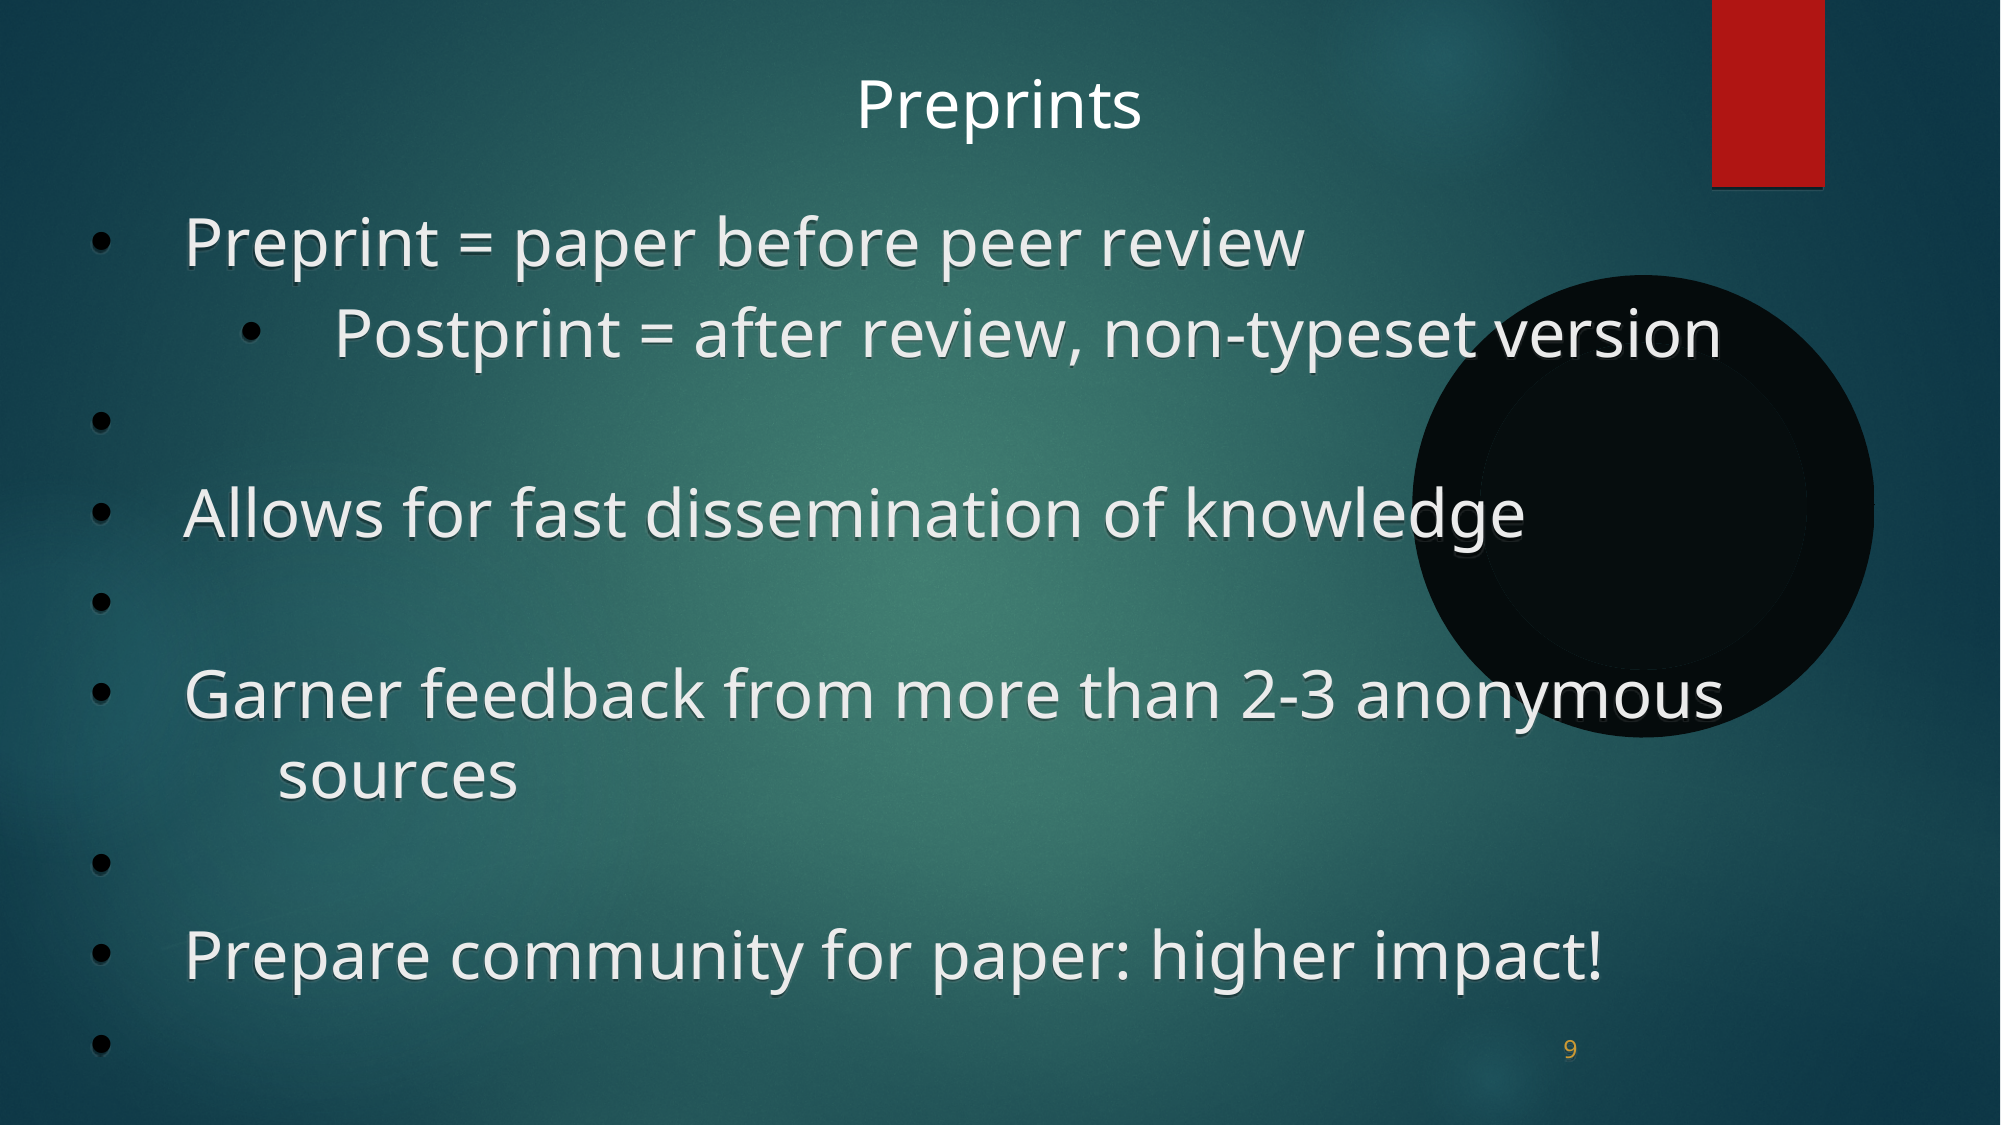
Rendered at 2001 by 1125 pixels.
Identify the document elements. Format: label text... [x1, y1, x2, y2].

title Preprints [99, 54, 1900, 192]
text_box Preprint = paper before peer review Postprint = after review, non-typeset version Allows for fast dissemination of knowledge Garner feedback from more than 2-3 anonymous sources Prepare community for paper: higher impact! [40, 192, 1964, 651]
text_box [301, 651, 1699, 1125]
